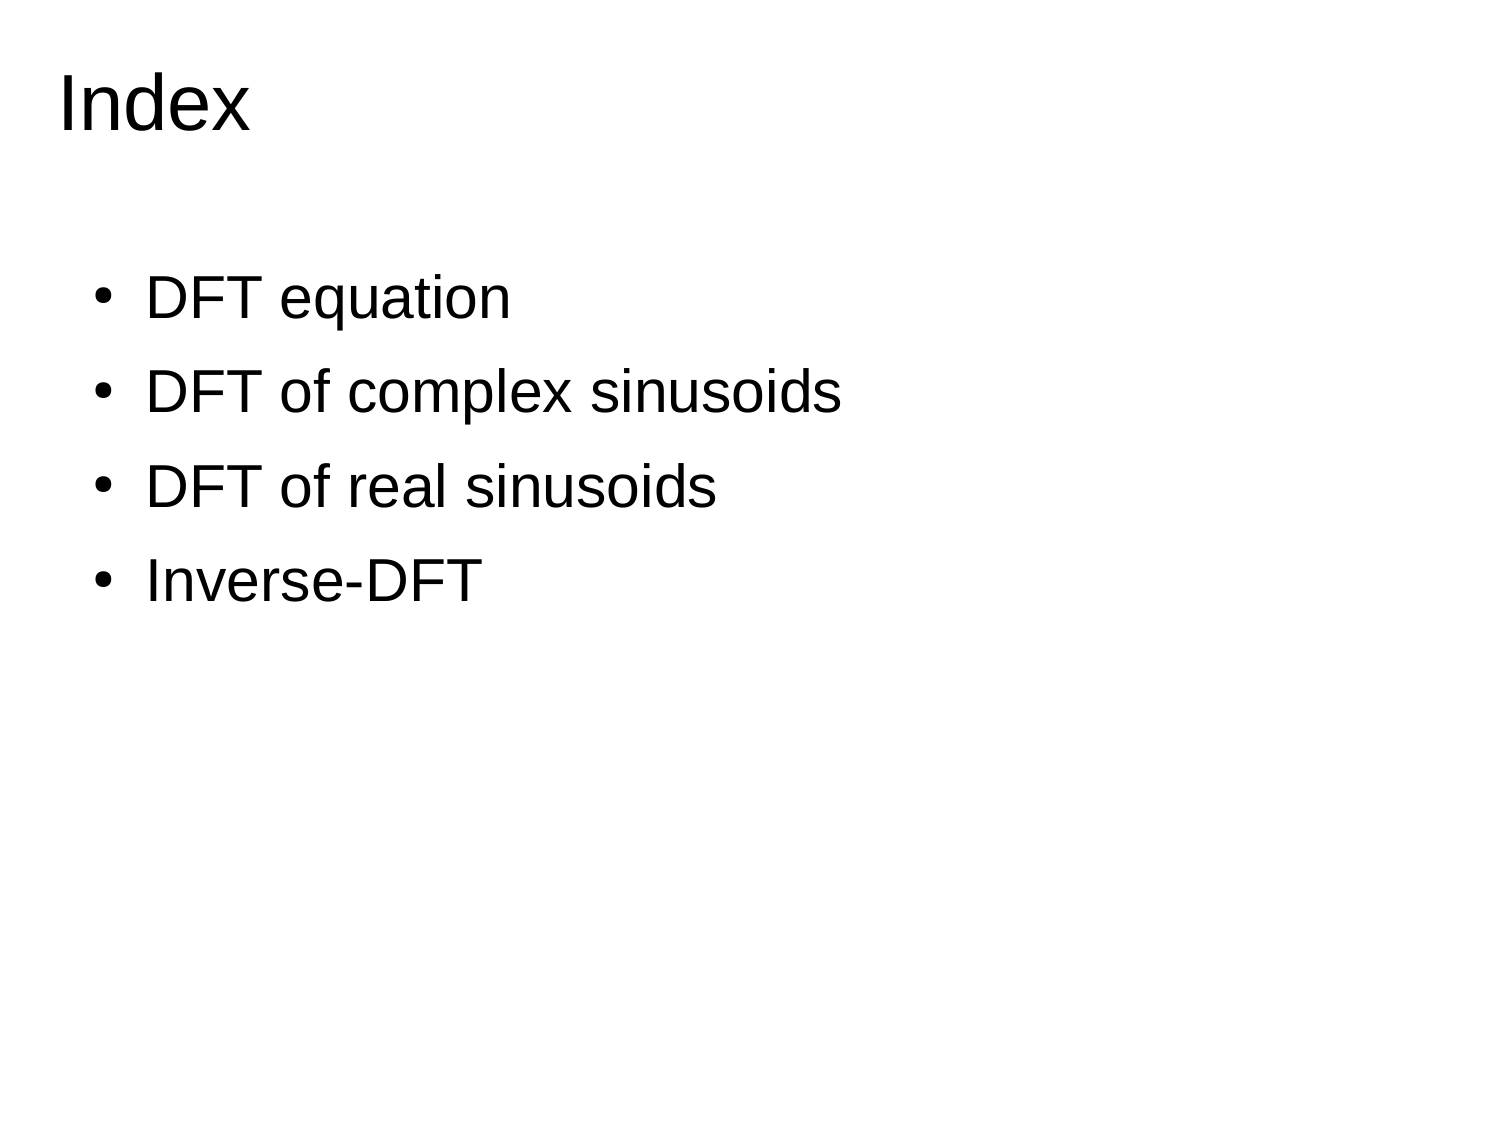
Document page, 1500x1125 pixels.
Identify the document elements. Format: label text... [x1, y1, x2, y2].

list DFT equation DFT of complex sinusoids DFT of real sinusoids Inverse-DFT [75, 263, 1425, 916]
title Index [57, 9, 1408, 197]
